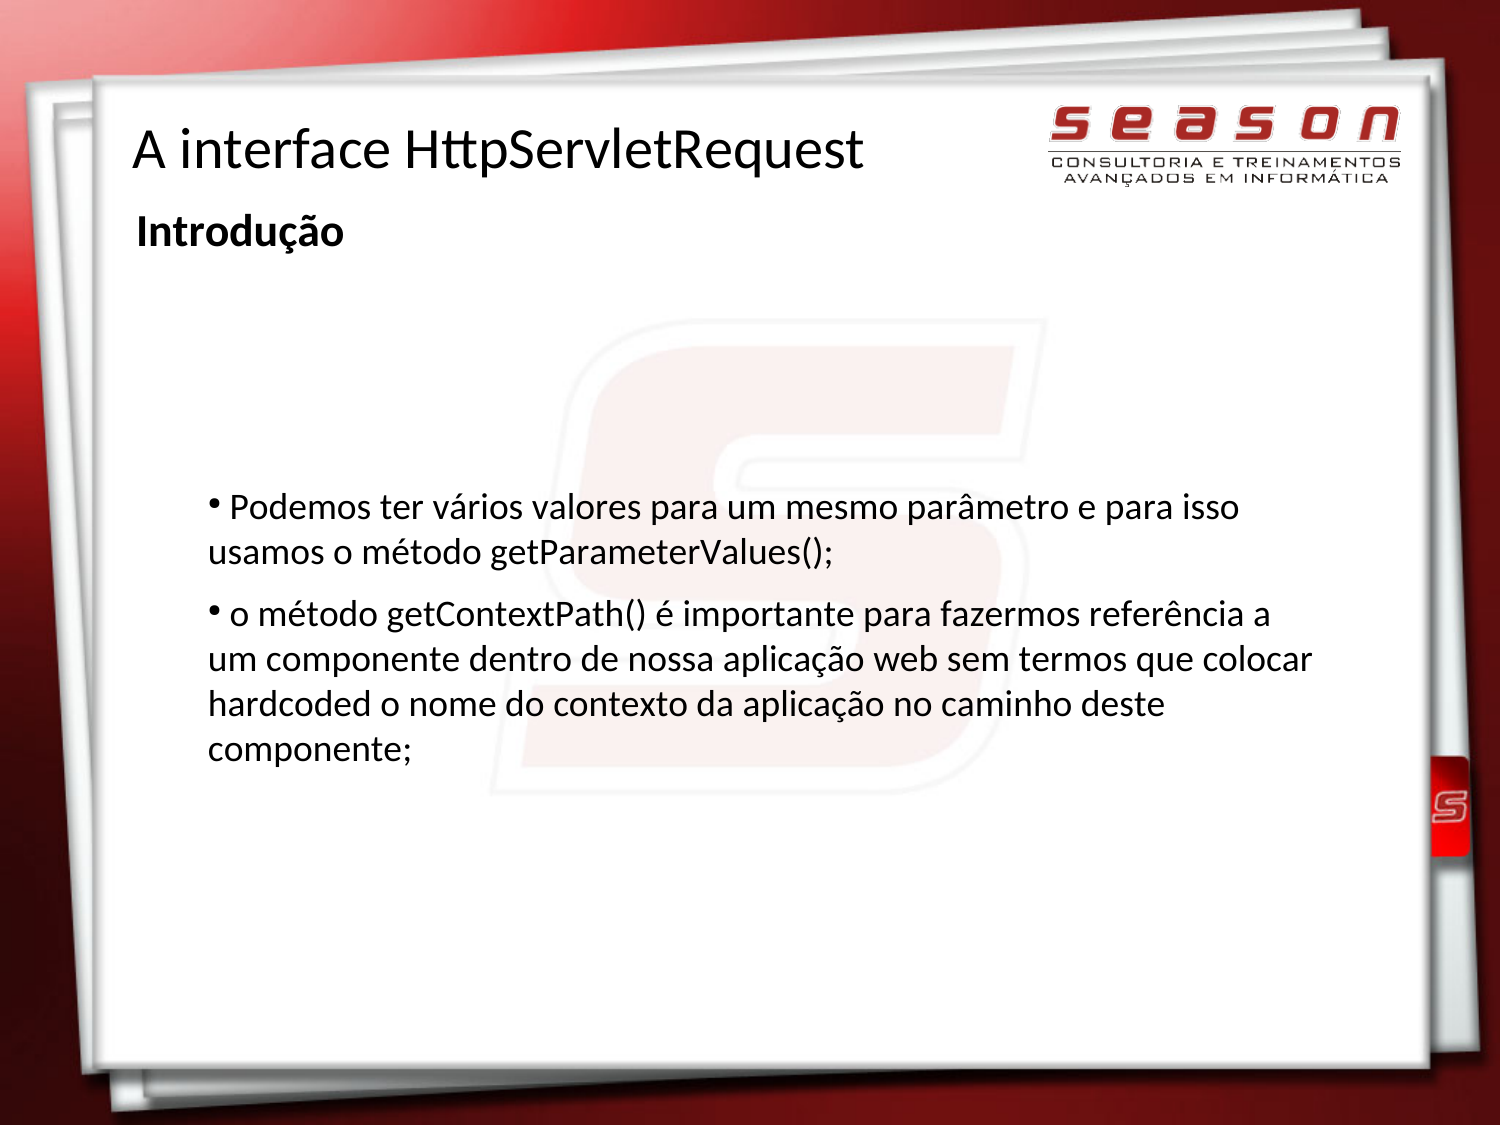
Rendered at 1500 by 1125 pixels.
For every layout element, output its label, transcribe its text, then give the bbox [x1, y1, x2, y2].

picture [0, 0, 1500, 1125]
text_box Introdução [119, 200, 1240, 256]
text_box Podemos ter vários valores para um mesmo parâmetro e para isso usamos o método getParameterValues(); o método getContextPath() é importante para fazermos referência a um componente dentro de nossa aplicação web sem termos que colocar hardcoded o nome do contexto da aplicação no caminho deste componente; [207, 357, 1328, 894]
title A interface HttpServletRequest [118, 33, 1394, 257]
